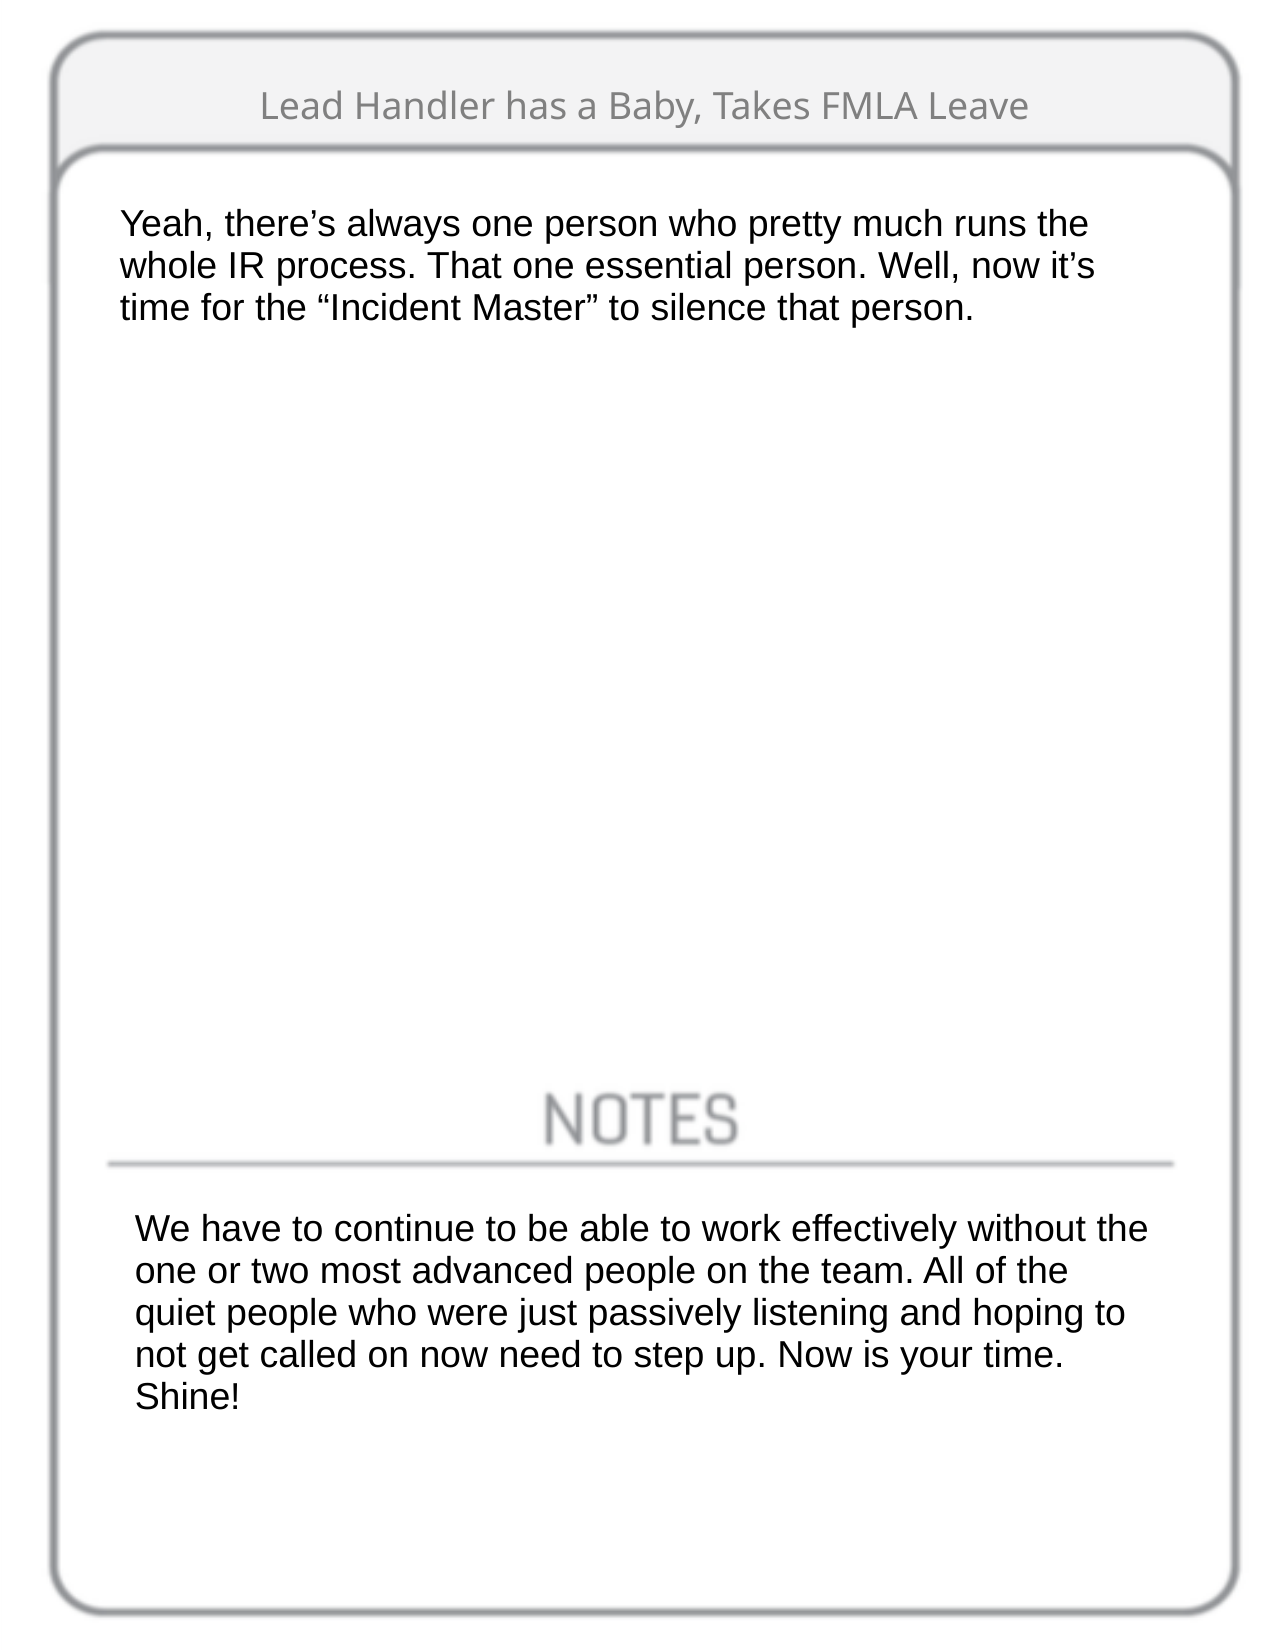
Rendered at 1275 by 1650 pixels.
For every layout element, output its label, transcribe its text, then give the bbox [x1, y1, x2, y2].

text_box We have to continue to be able to work effectively without the one or two most advanced people on the team. All of the quiet people who were just passively listening and hoping to not get called on now need to step up. Now is your time. Shine! [119, 1199, 1170, 1425]
text_box Yeah, there’s always one person who pretty much runs the whole IR process. That one essential person. Well, now it’s time for the “Incident Master” to silence that person. [104, 194, 1185, 336]
picture [0, 0, 1275, 1650]
text_box Lead Handler has a Baby, Takes FMLA Leave [89, 54, 1200, 156]
